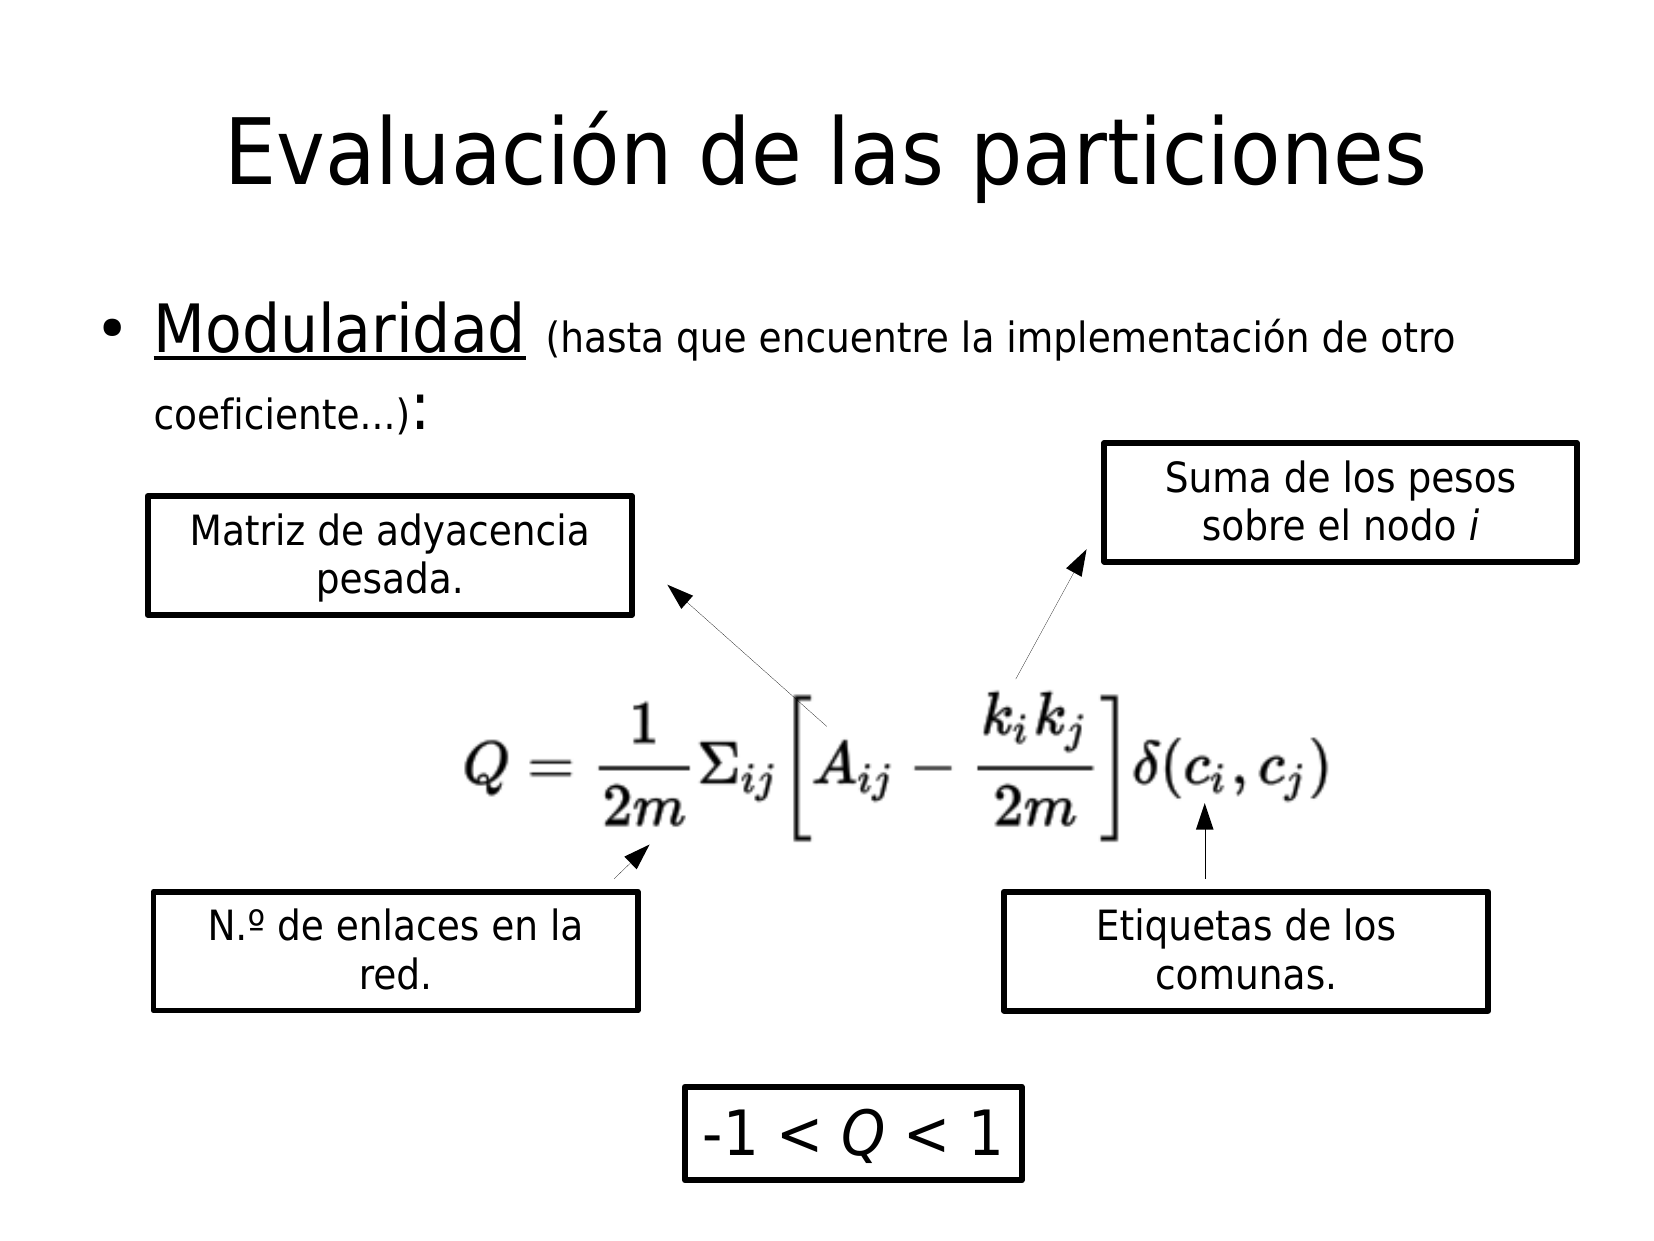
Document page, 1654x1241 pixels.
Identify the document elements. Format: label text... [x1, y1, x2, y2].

text_box Etiquetas de los comunas. [1003, 891, 1489, 1011]
text_box N.º de enlaces en la red. [153, 891, 638, 1011]
text_box Suma de los pesos sobre el nodo i [1104, 442, 1577, 562]
list Modularidad (hasta que encuentre la implementación de otro coeficiente...): [82, 290, 1571, 1010]
text_box -1 < Q < 1 [685, 1086, 1022, 1181]
text_box Matriz de adyacencia pesada. [147, 496, 632, 615]
title Evaluación de las particiones [82, 49, 1571, 257]
